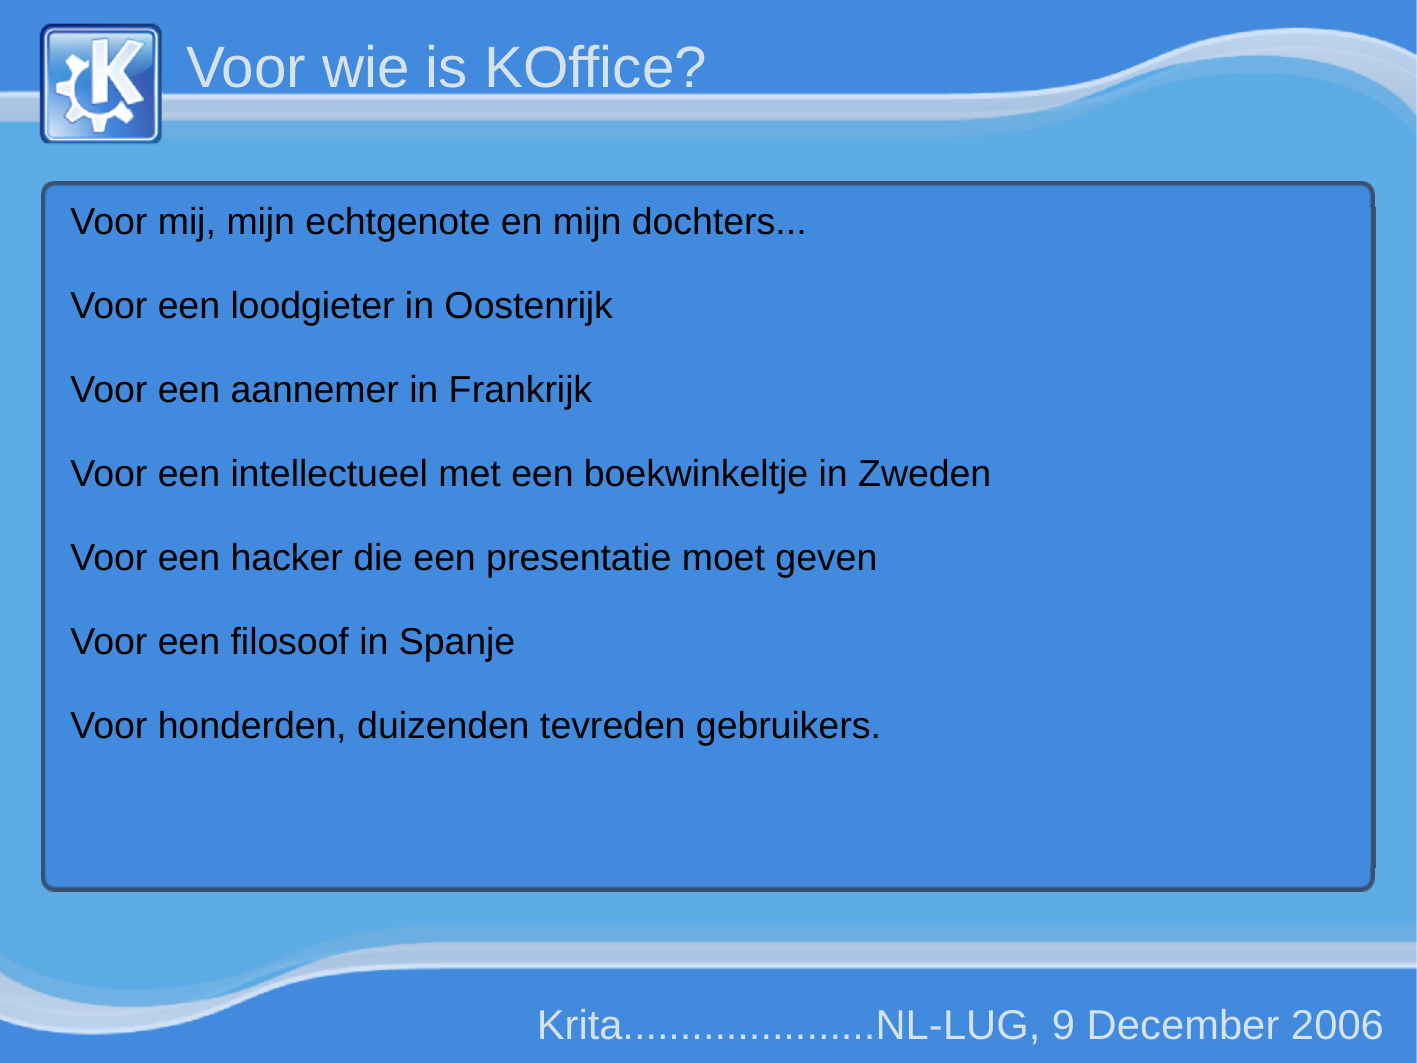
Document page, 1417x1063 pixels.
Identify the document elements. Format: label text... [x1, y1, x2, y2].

picture [0, 0, 1417, 1063]
text_box Voor mij, mijn echtgenote en mijn dochters... Voor een loodgieter in Oostenrijk Voor een aannemer in Frankrijk Voor een intellectueel met een boekwinkeltje in Zweden Voor een hacker die een presentatie moet geven Voor een filosoof in Spanje Voor honderden, duizenden tevreden gebruikers. [55, 193, 1357, 944]
text_box Voor wie is KOffice? [171, 27, 1048, 105]
